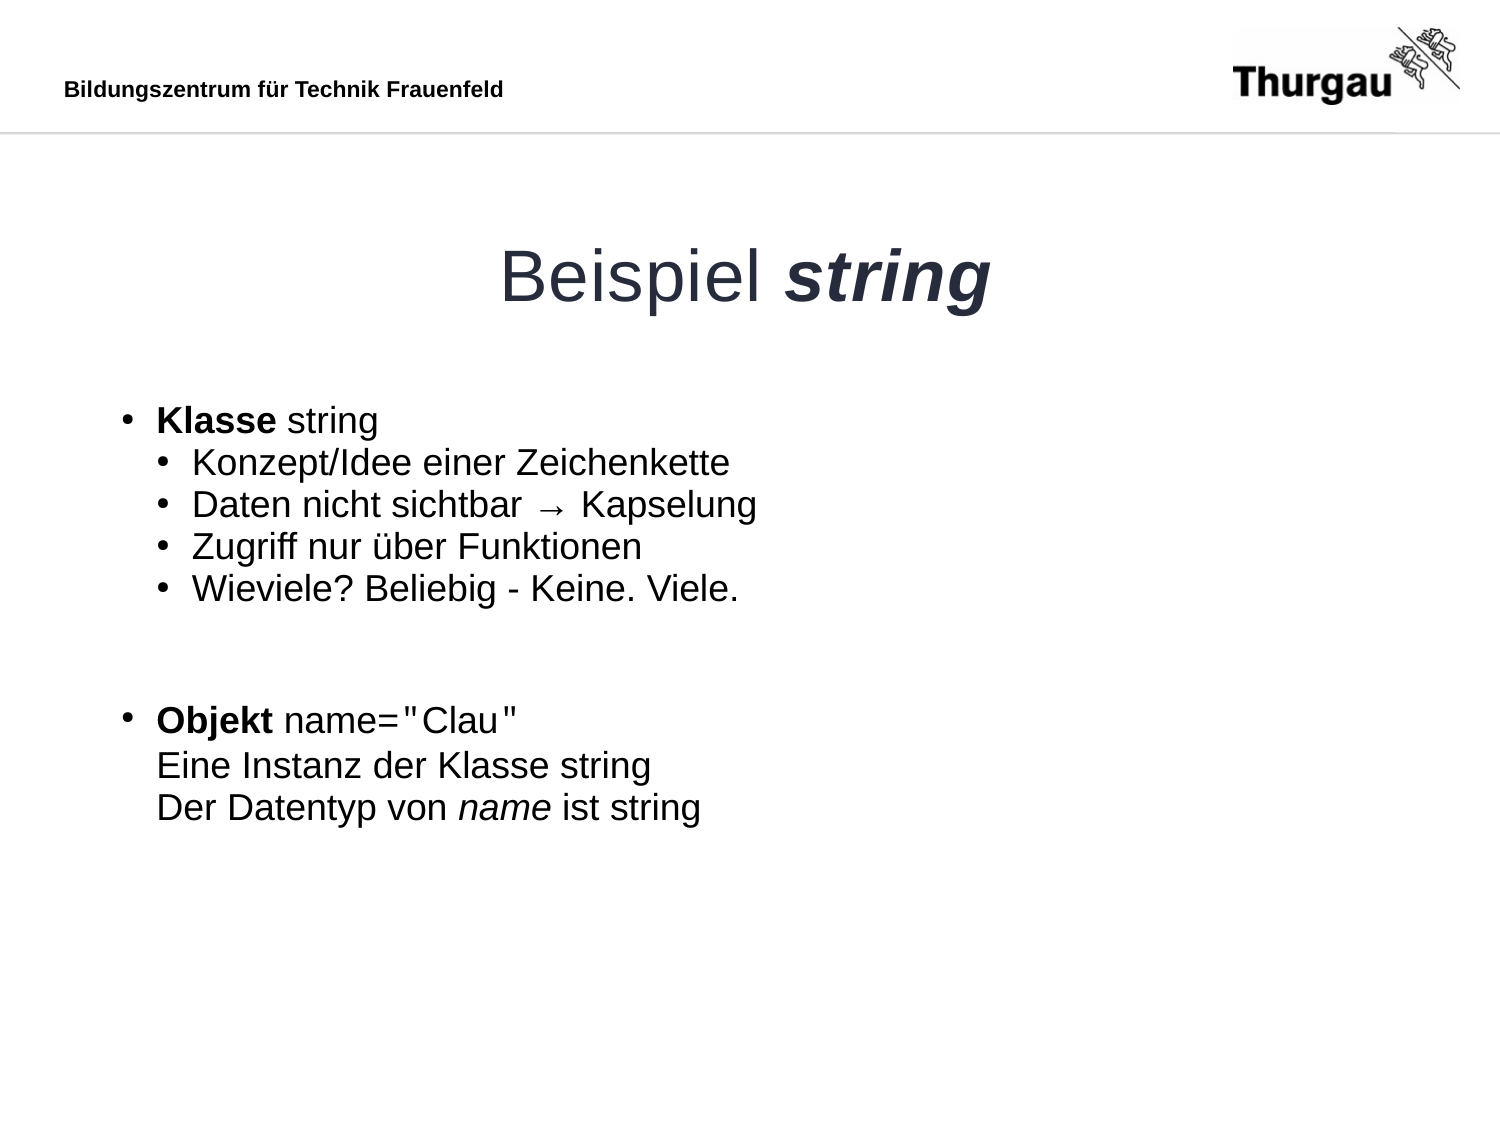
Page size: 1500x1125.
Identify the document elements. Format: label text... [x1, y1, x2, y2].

picture [1233, 27, 1460, 105]
text_box Bildungszentrum für Technik Frauenfeld [48, 65, 667, 115]
text_box Klasse string Konzept/Idee einer Zeichenkette Daten nicht sichtbar → Kapselung Zugriff nur über Funktionen Wieviele? Beliebig - Keine. Viele. Objekt name="Clau" Eine Instanz der Klasse string Der Datentyp von name ist string [106, 392, 1453, 871]
text_box Beispiel string [56, 239, 1435, 323]
